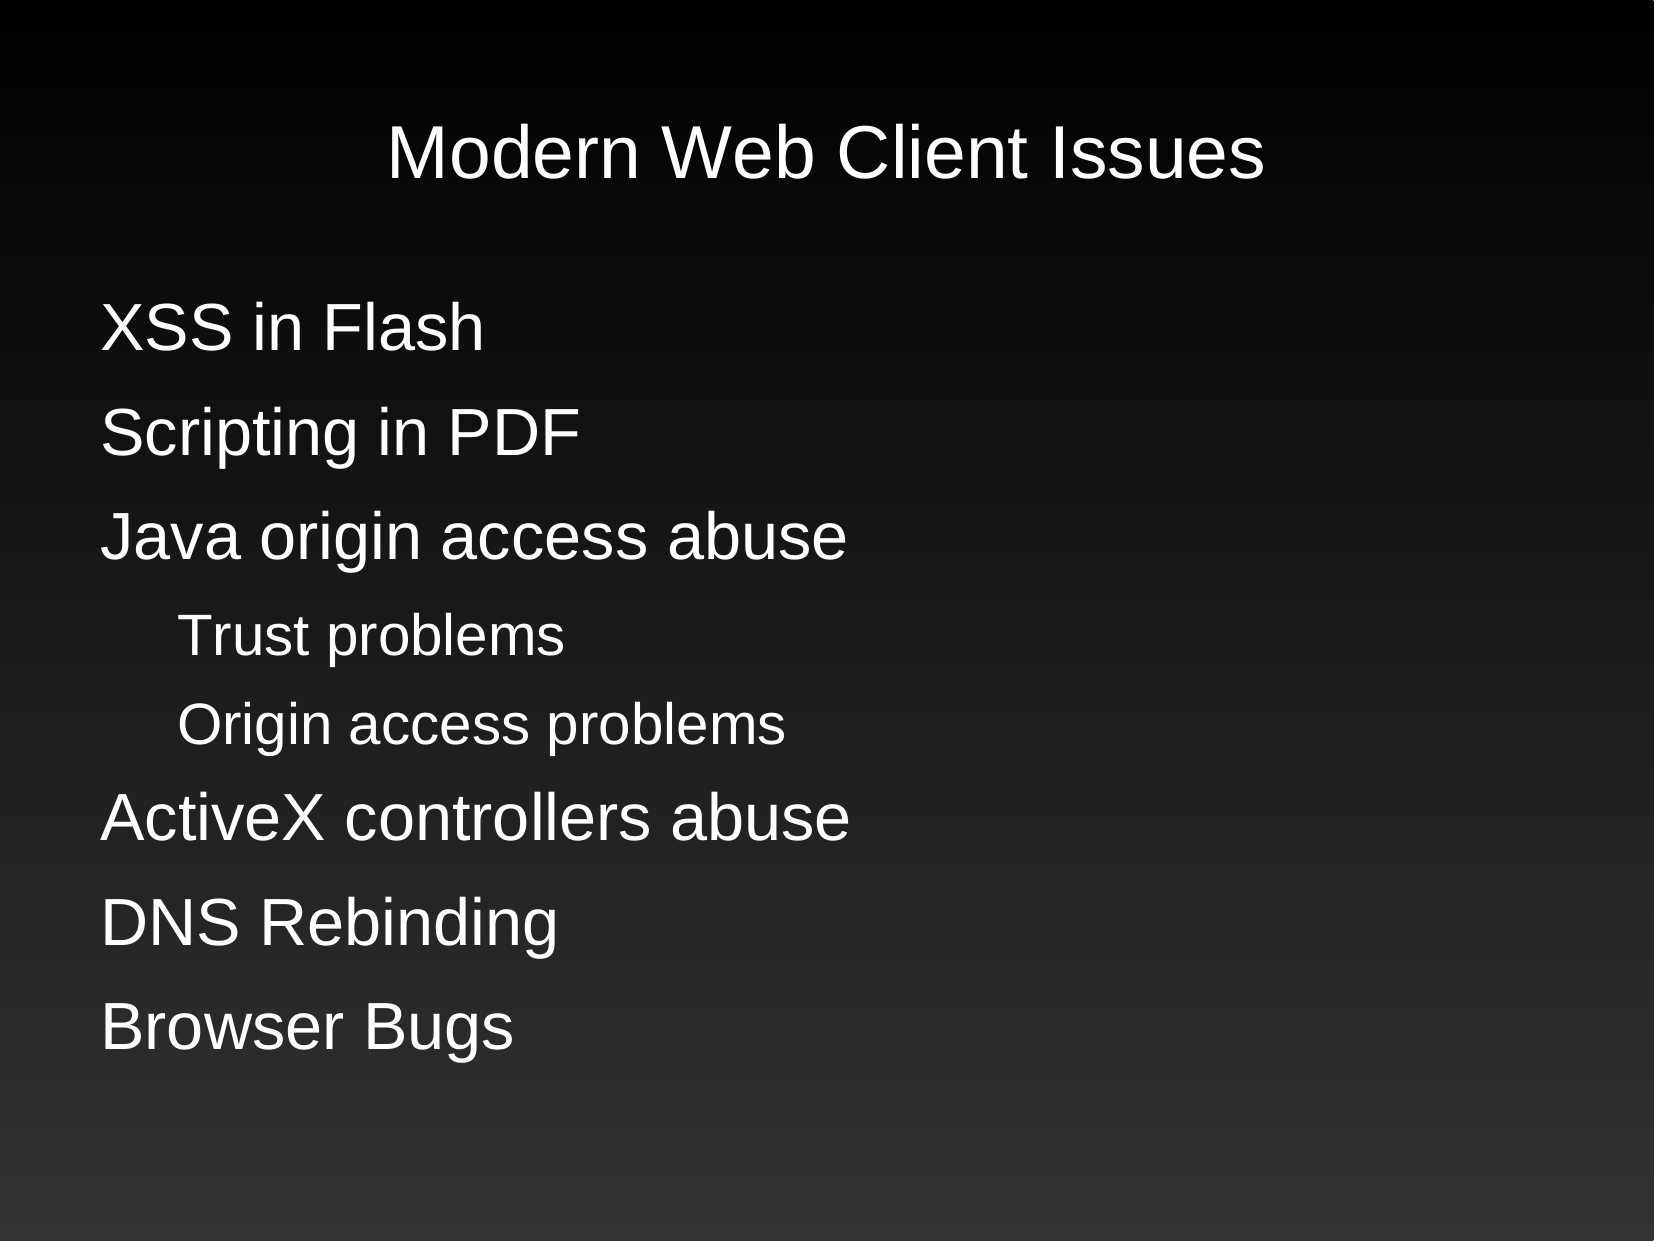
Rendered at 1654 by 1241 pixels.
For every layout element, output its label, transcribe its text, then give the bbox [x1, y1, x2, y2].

title Modern Web Client Issues [82, 49, 1571, 257]
list XSS in Flash Scripting in PDF Java origin access abuse Trust problems Origin access problems ActiveX controllers abuse DNS Rebinding Browser Bugs [82, 290, 1571, 1109]
